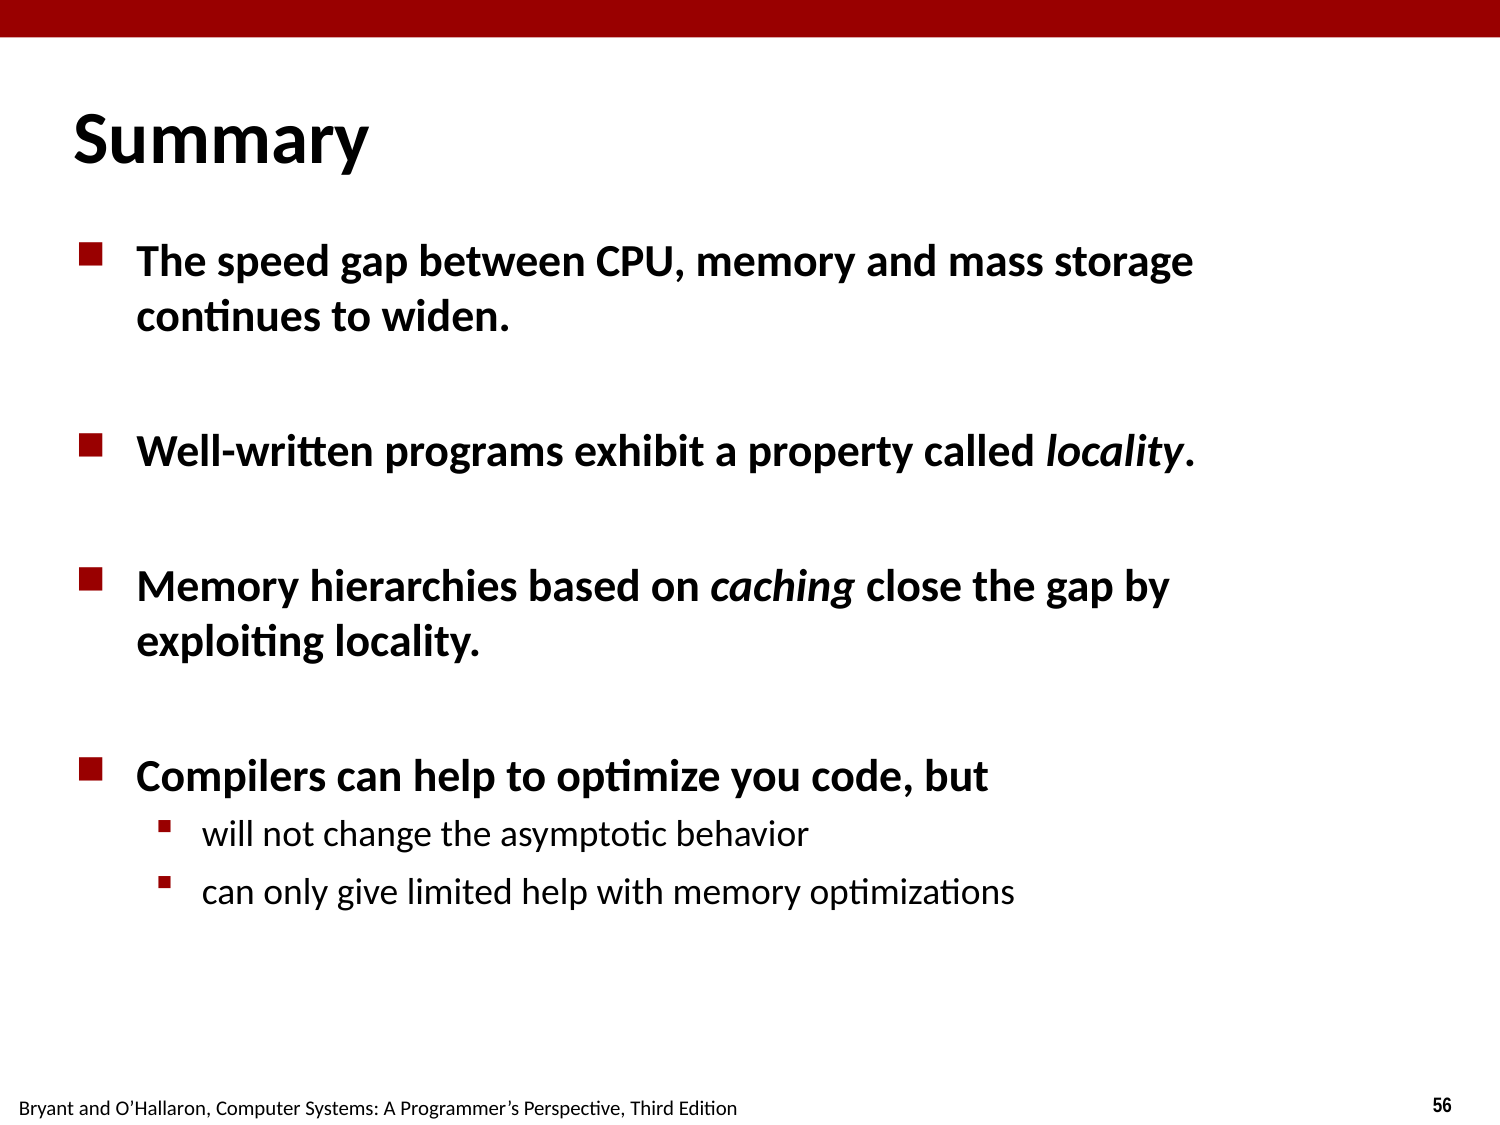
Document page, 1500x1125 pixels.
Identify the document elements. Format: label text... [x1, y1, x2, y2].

list The speed gap between CPU, memory and mass storage continues to widen. Well-written programs exhibit a property called locality. Memory hierarchies based on caching close the gap by exploiting locality. Compilers can help to optimize you code, but will not change the asymptotic behavior can only give limited help with memory optimizations [65, 223, 1361, 1040]
title Summary [58, 71, 1304, 197]
